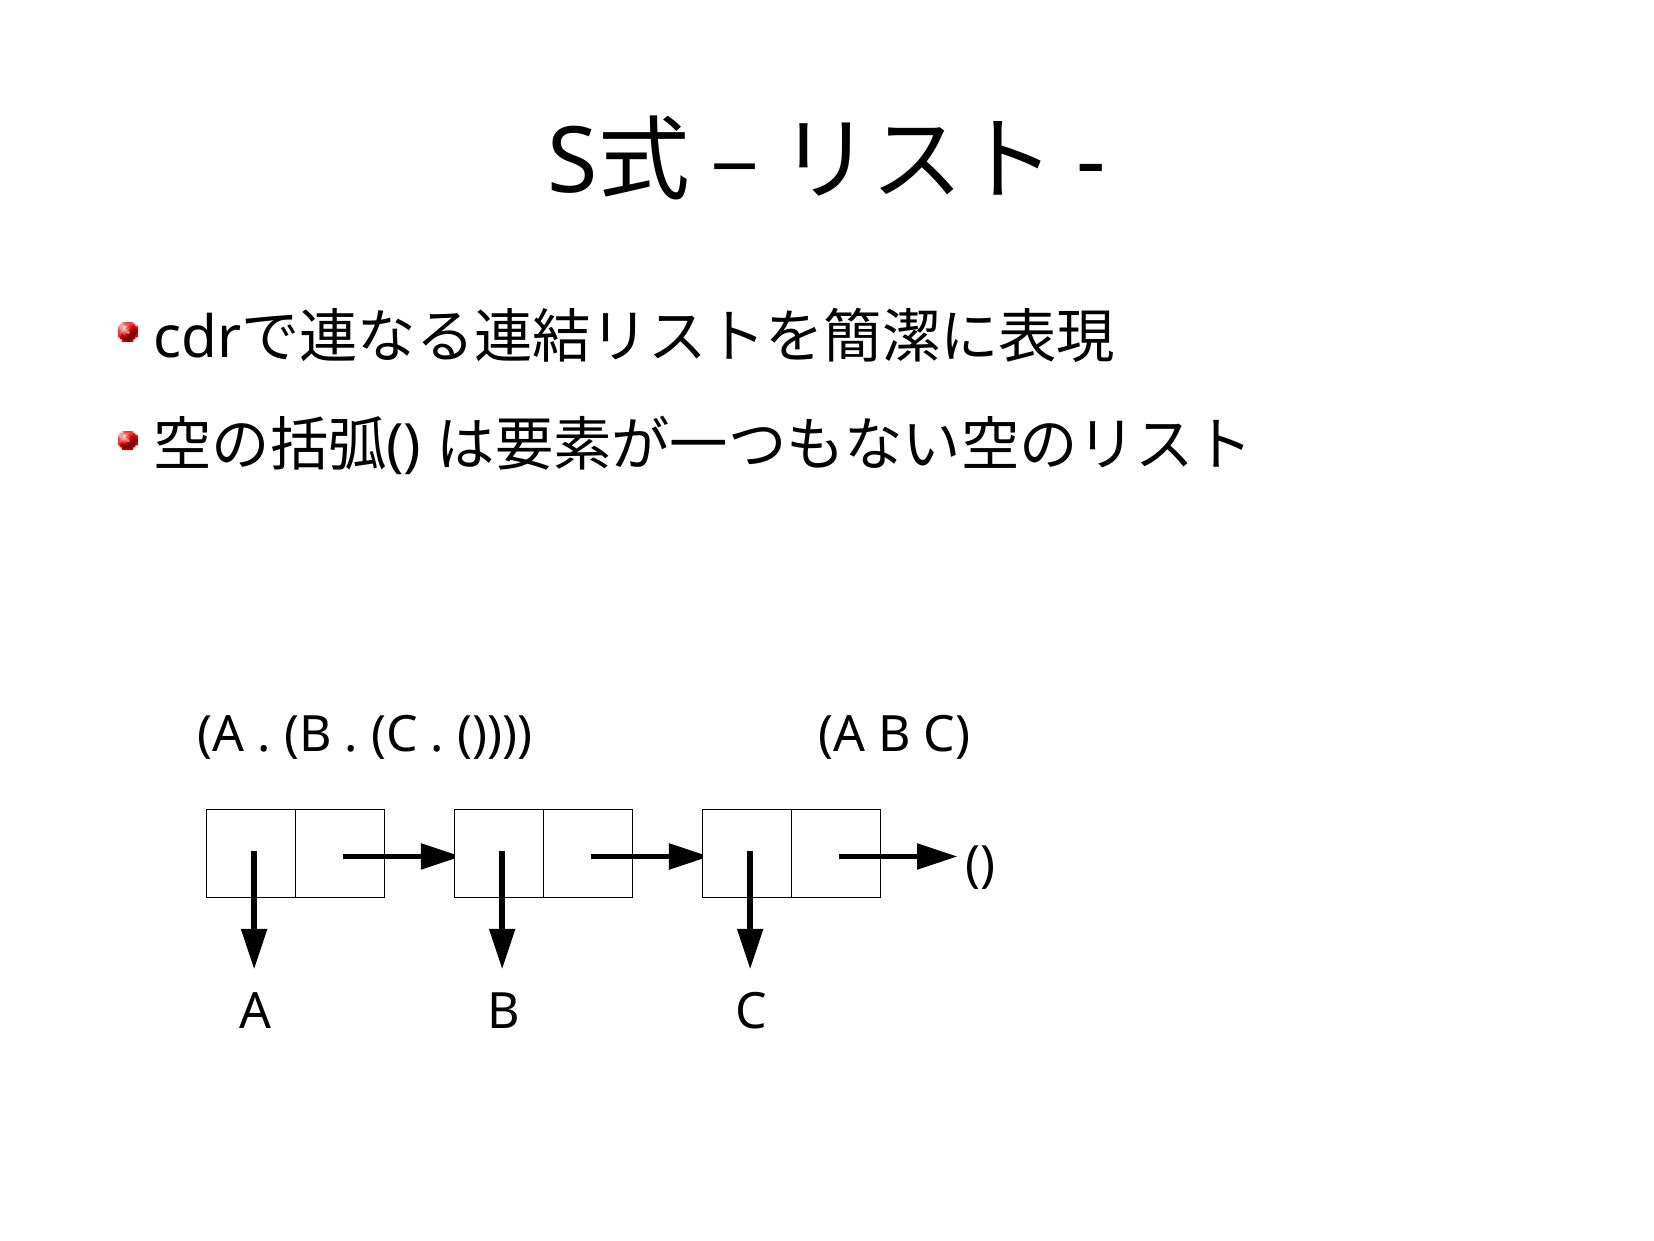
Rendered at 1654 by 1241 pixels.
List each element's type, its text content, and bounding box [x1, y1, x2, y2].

text_box B [472, 967, 528, 1040]
text_box (A B C) [803, 690, 1008, 763]
text_box C [720, 967, 776, 1040]
list cdrで連なる連結リストを簡潔に表現 空の括弧() は要素が一つもない空のリスト [82, 290, 1571, 1109]
text_box () [951, 820, 1031, 892]
text_box [702, 809, 881, 898]
text_box [454, 809, 633, 898]
text_box (A . (B . (C . ()))) [183, 690, 713, 763]
text_box A [224, 967, 280, 1040]
title S式 – リスト - [82, 56, 1571, 250]
text_box [206, 809, 385, 898]
